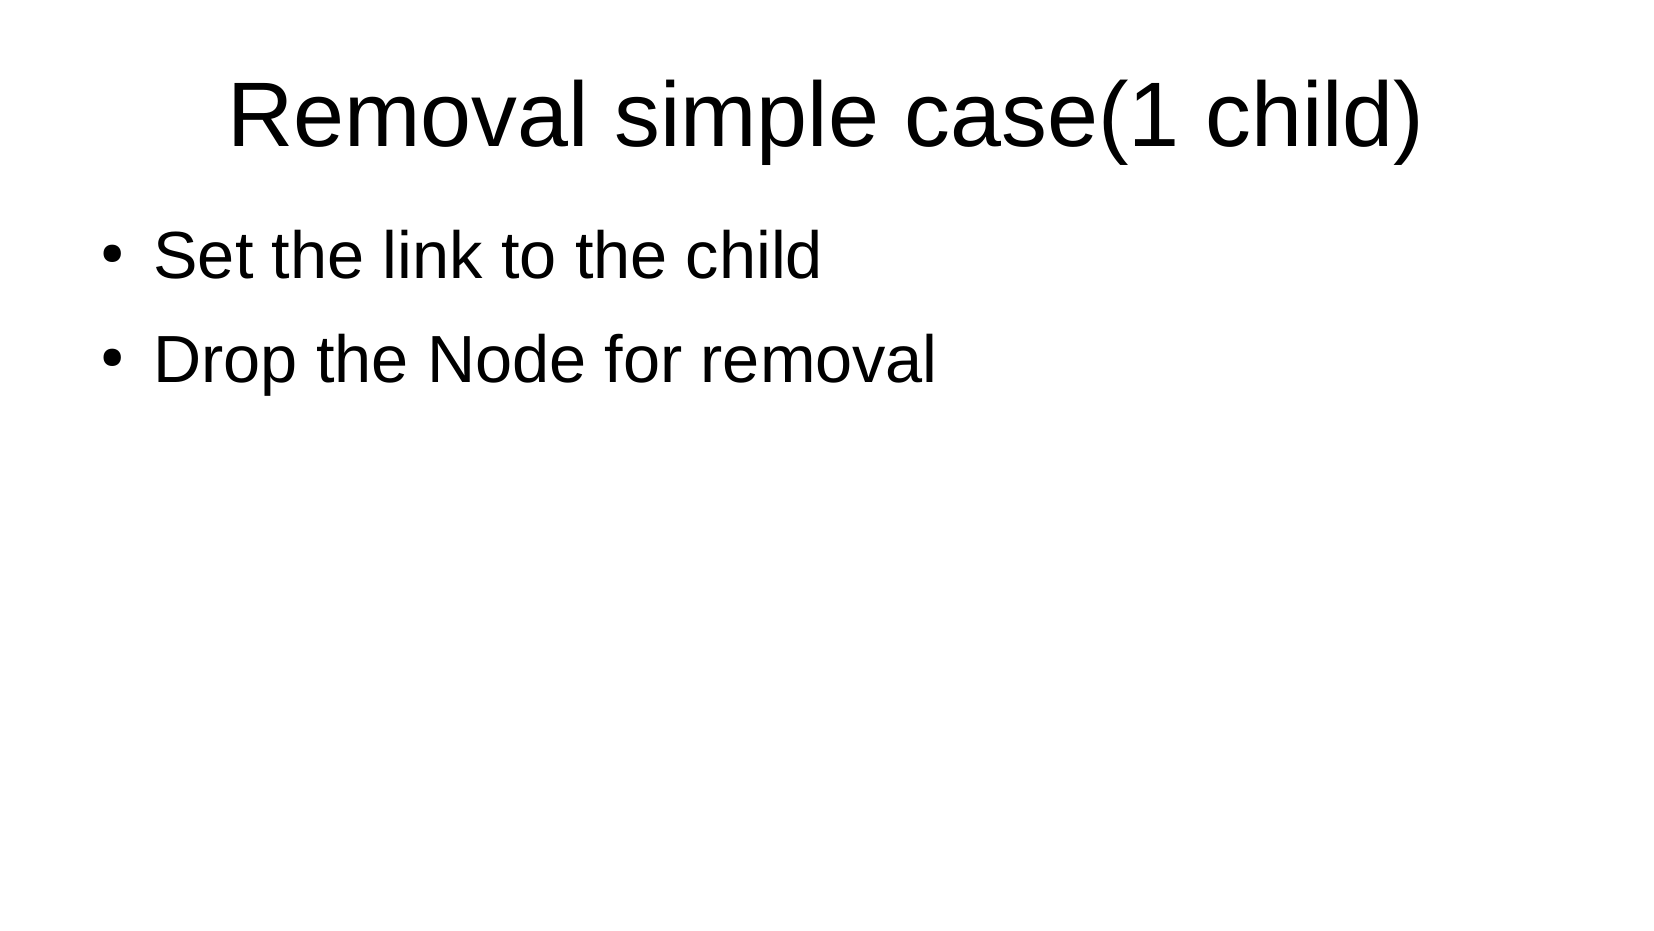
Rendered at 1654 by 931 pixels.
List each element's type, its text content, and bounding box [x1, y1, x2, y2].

title Removal simple case(1 child) [82, 37, 1571, 193]
list Set the link to the child Drop the Node for removal [82, 217, 1571, 758]
